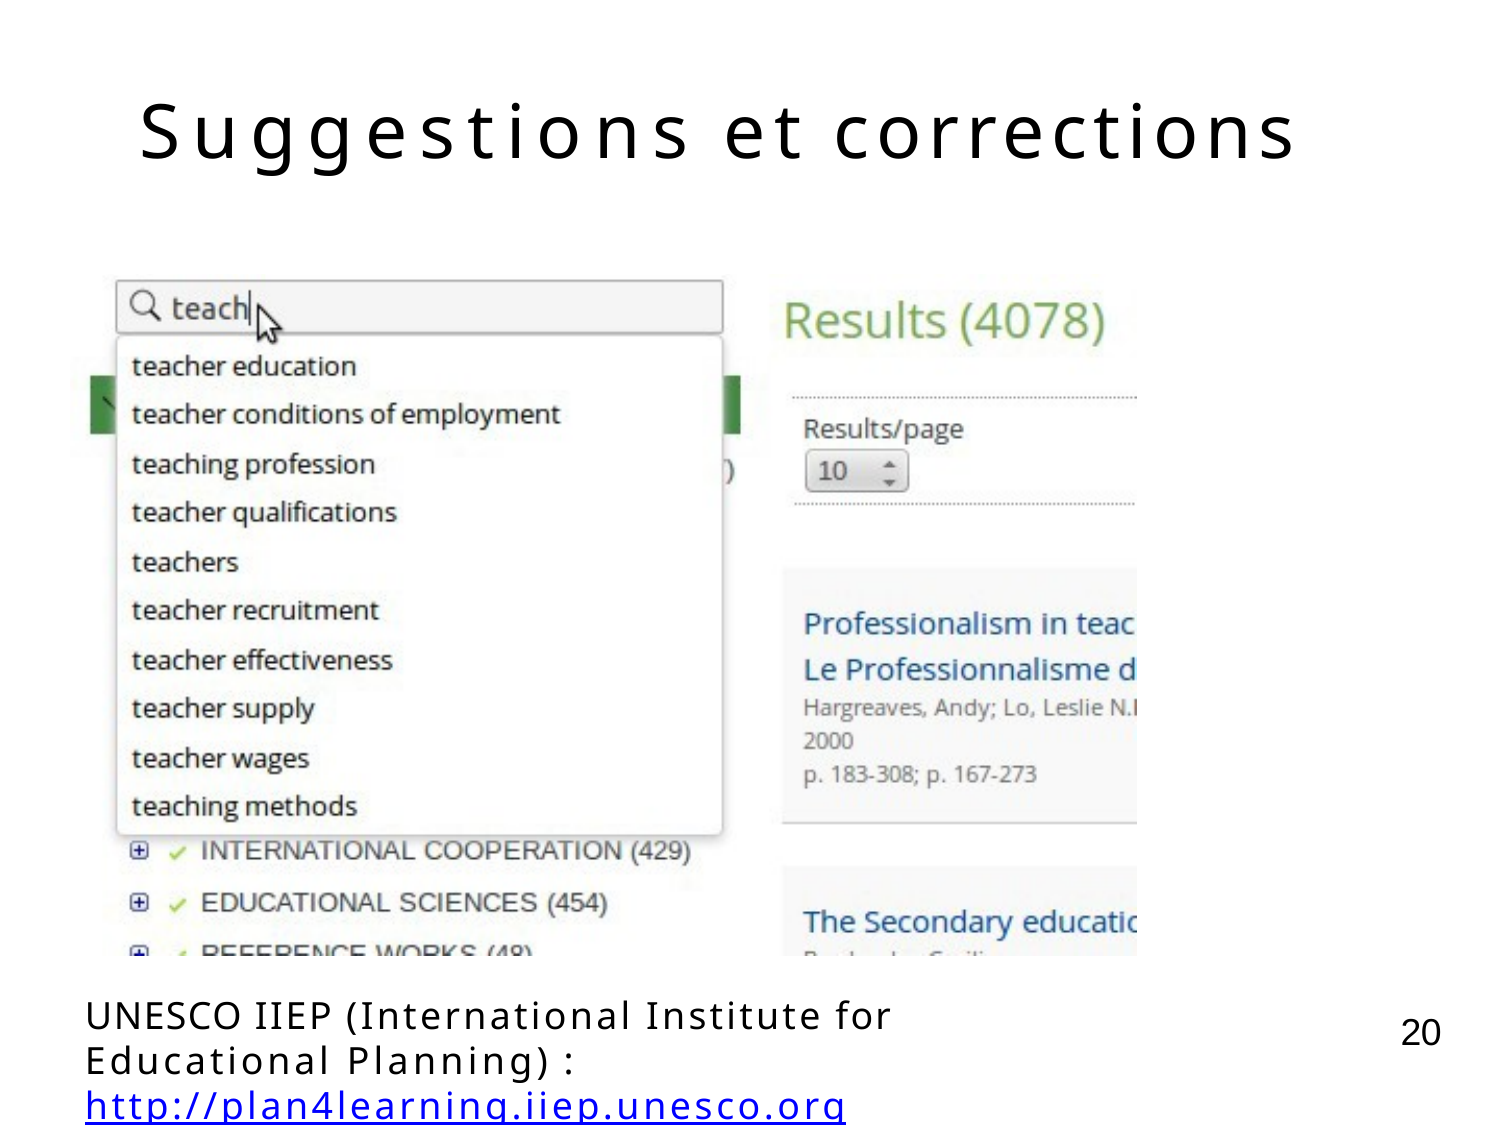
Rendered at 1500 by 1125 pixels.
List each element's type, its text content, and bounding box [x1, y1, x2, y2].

text_box UNESCO IIEP (International Institute for Educational Planning) : http://plan4learning.iiep.unesco.org [82, 989, 1055, 1125]
title Suggestions et corrections [87, 26, 1413, 272]
text_box 20 [1398, 1006, 1445, 1054]
picture [70, 274, 1137, 956]
